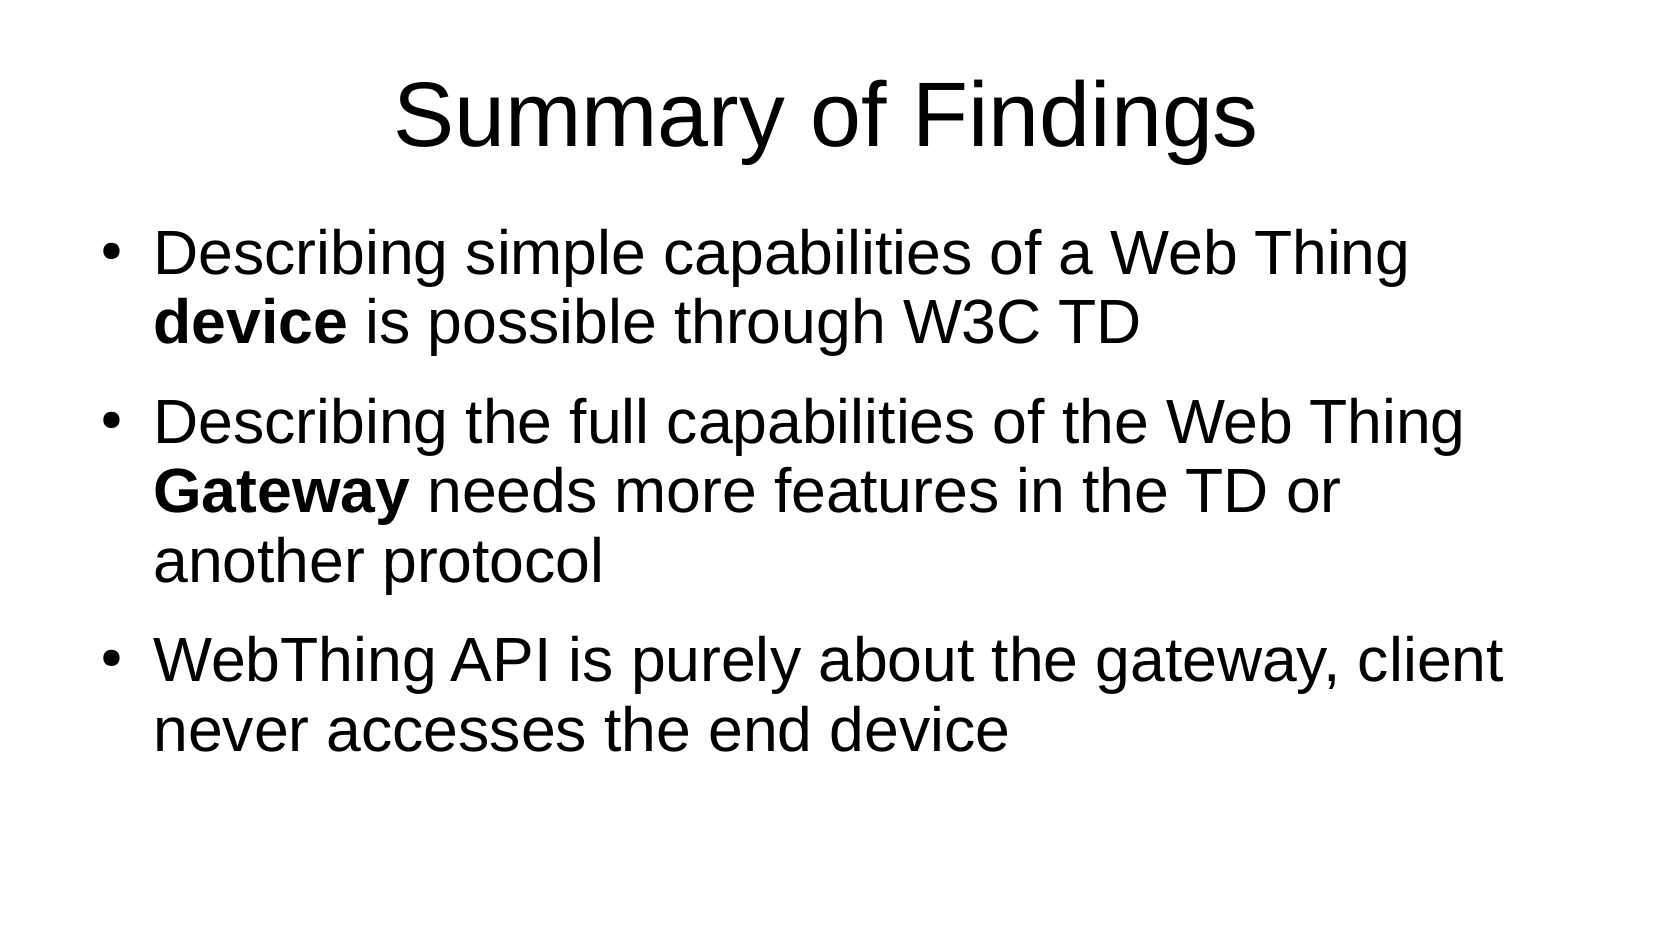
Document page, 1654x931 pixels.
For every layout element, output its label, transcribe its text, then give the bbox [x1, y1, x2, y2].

list Describing simple capabilities of a Web Thing device is possible through W3C TD Describing the full capabilities of the Web Thing Gateway needs more features in the TD or another protocol WebThing API is purely about the gateway, client never accesses the end device [82, 217, 1571, 916]
title Summary of Findings [82, 37, 1571, 193]
